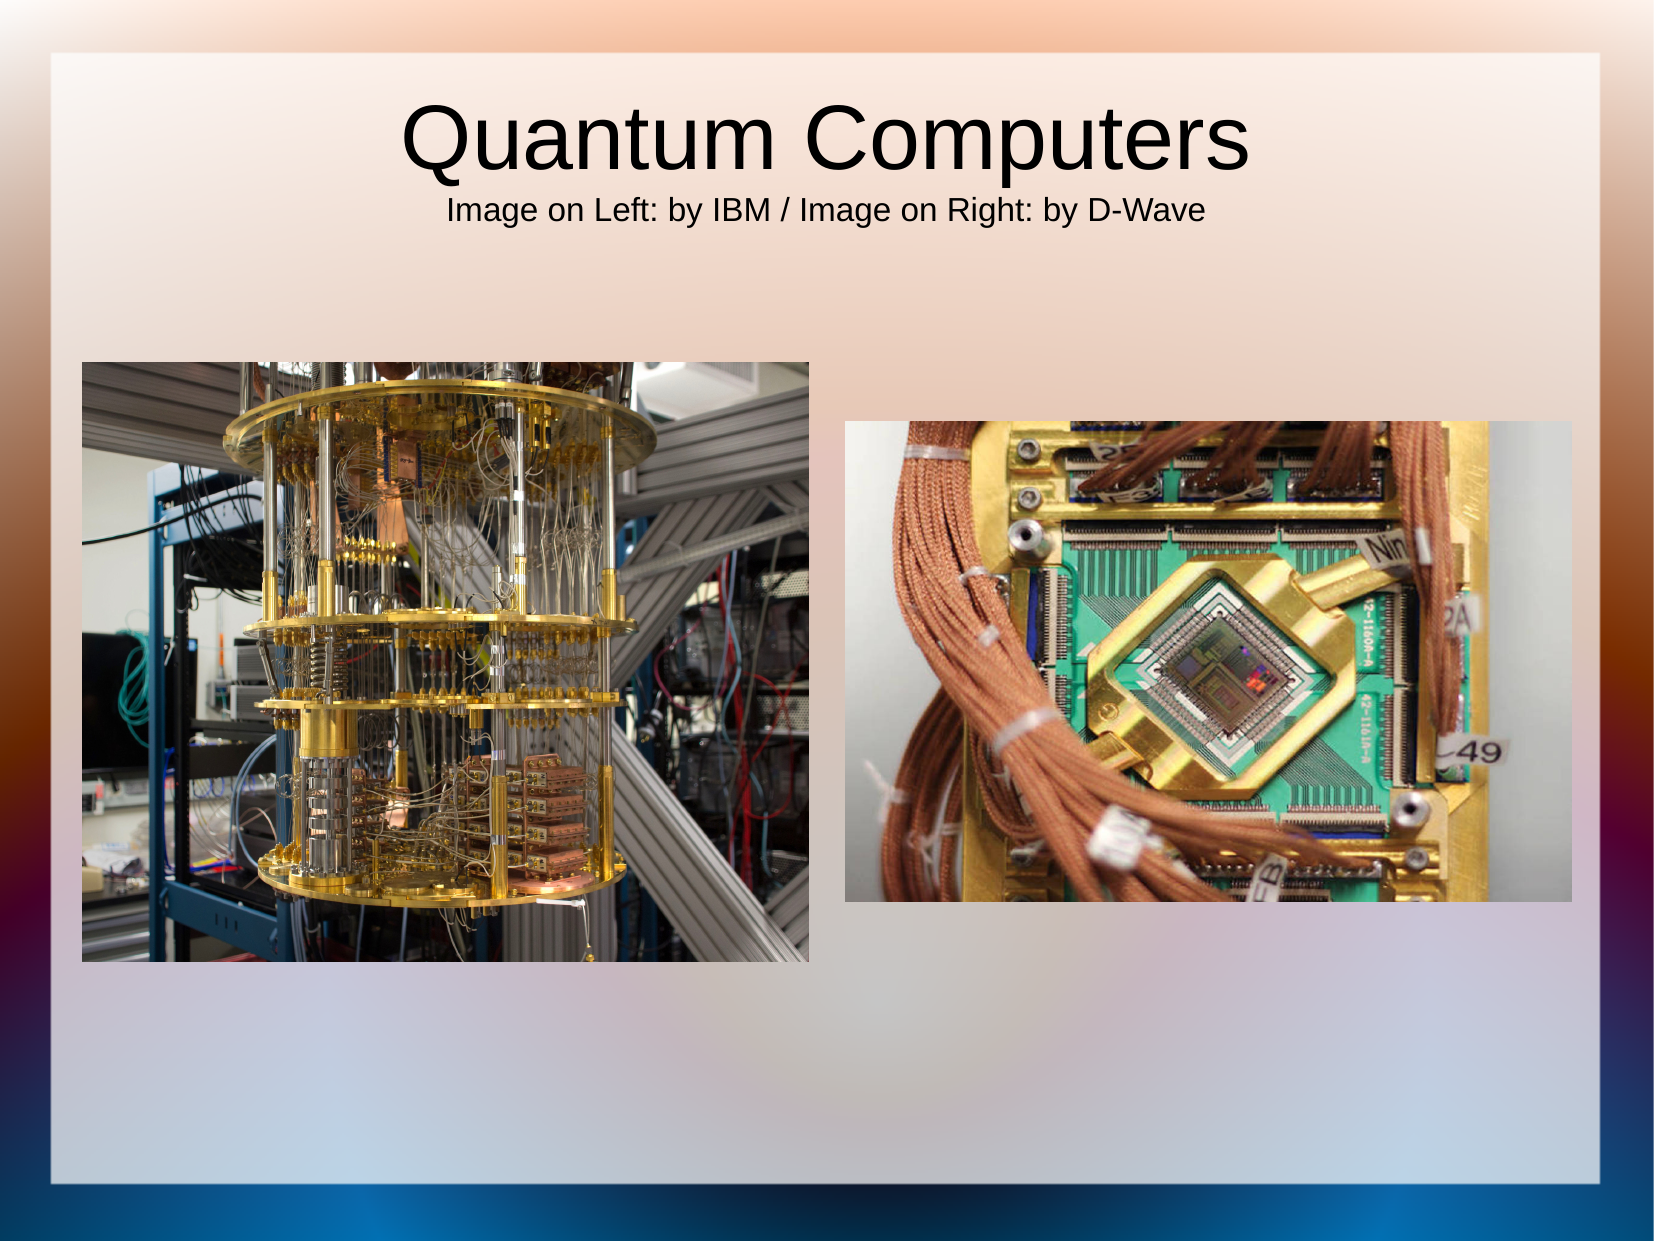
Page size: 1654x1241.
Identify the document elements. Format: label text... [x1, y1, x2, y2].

text_box Quantum Computers Image on Left: by IBM / Image on Right: by D-Wave [82, 49, 1571, 257]
picture [0, 0, 1654, 1241]
